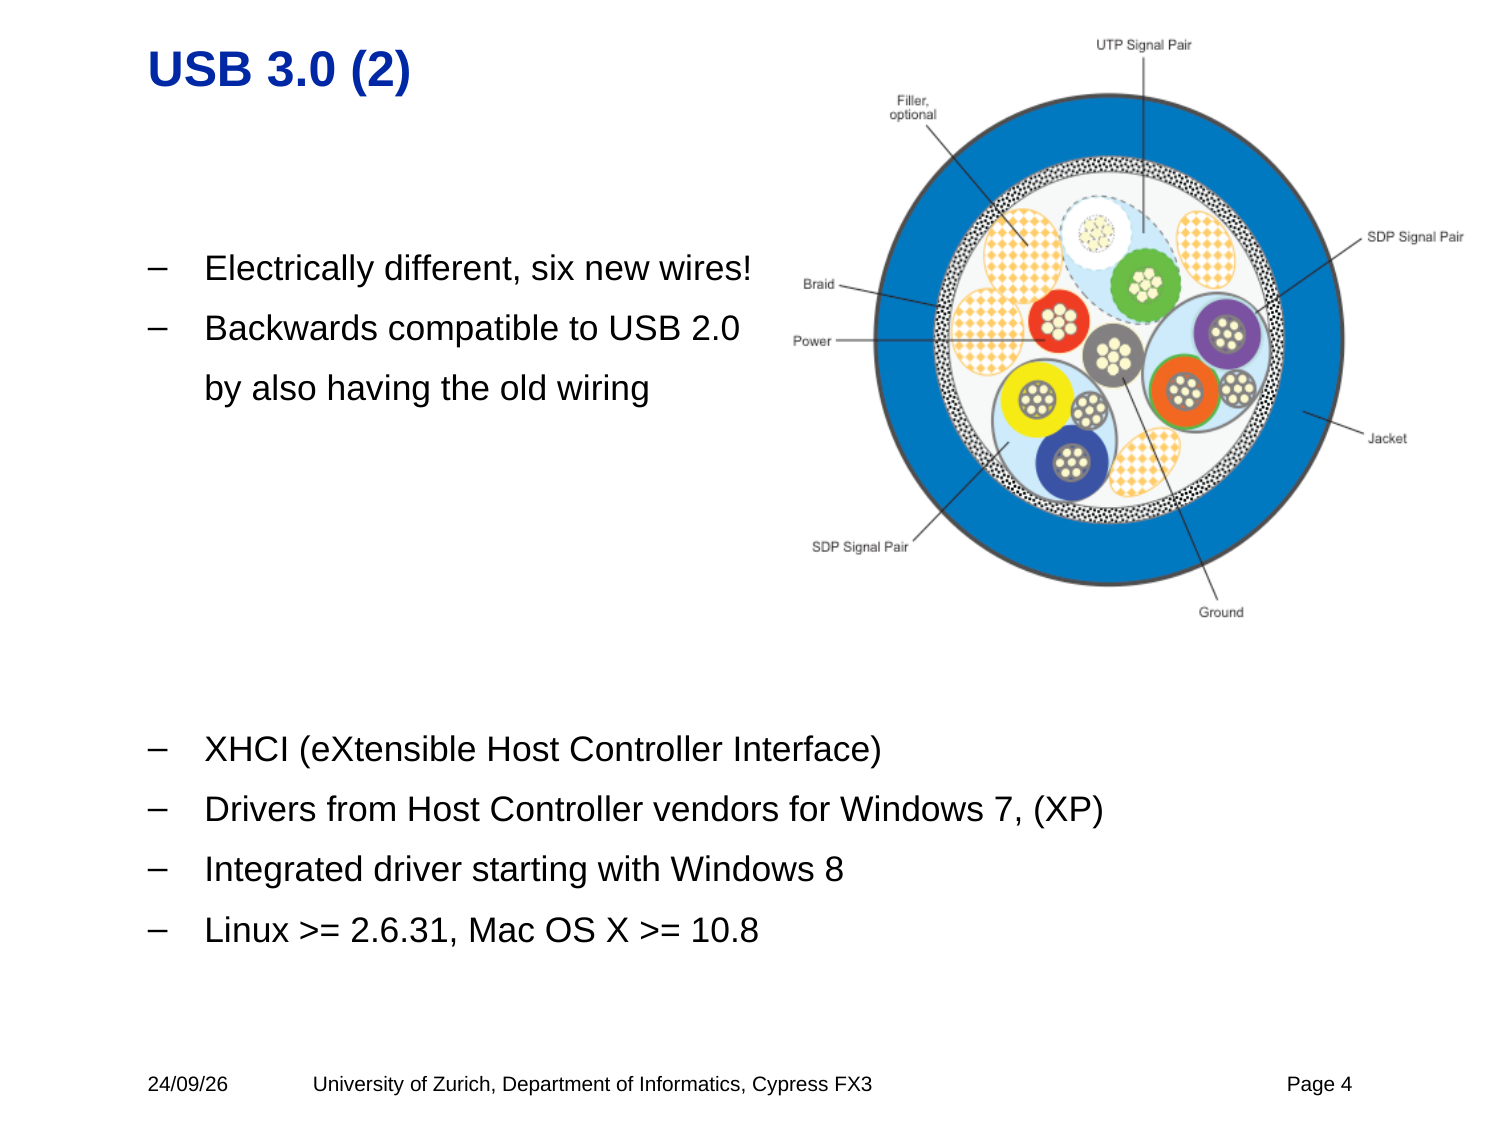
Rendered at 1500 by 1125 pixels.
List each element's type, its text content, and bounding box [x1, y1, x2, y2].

title USB 3.0 (2) [147, 31, 767, 137]
list Electrically different, six new wires! Backwards compatible to USB 2.0 by also having the old wiring XHCI (eXtensible Host Controller Interface) Drivers from Host Controller vendors for Windows 7, (XP) Integrated driver starting with Windows 8 Linux >= 2.6.31, Mac OS X >= 10.8 [147, 184, 1353, 1000]
picture [767, 29, 1477, 627]
